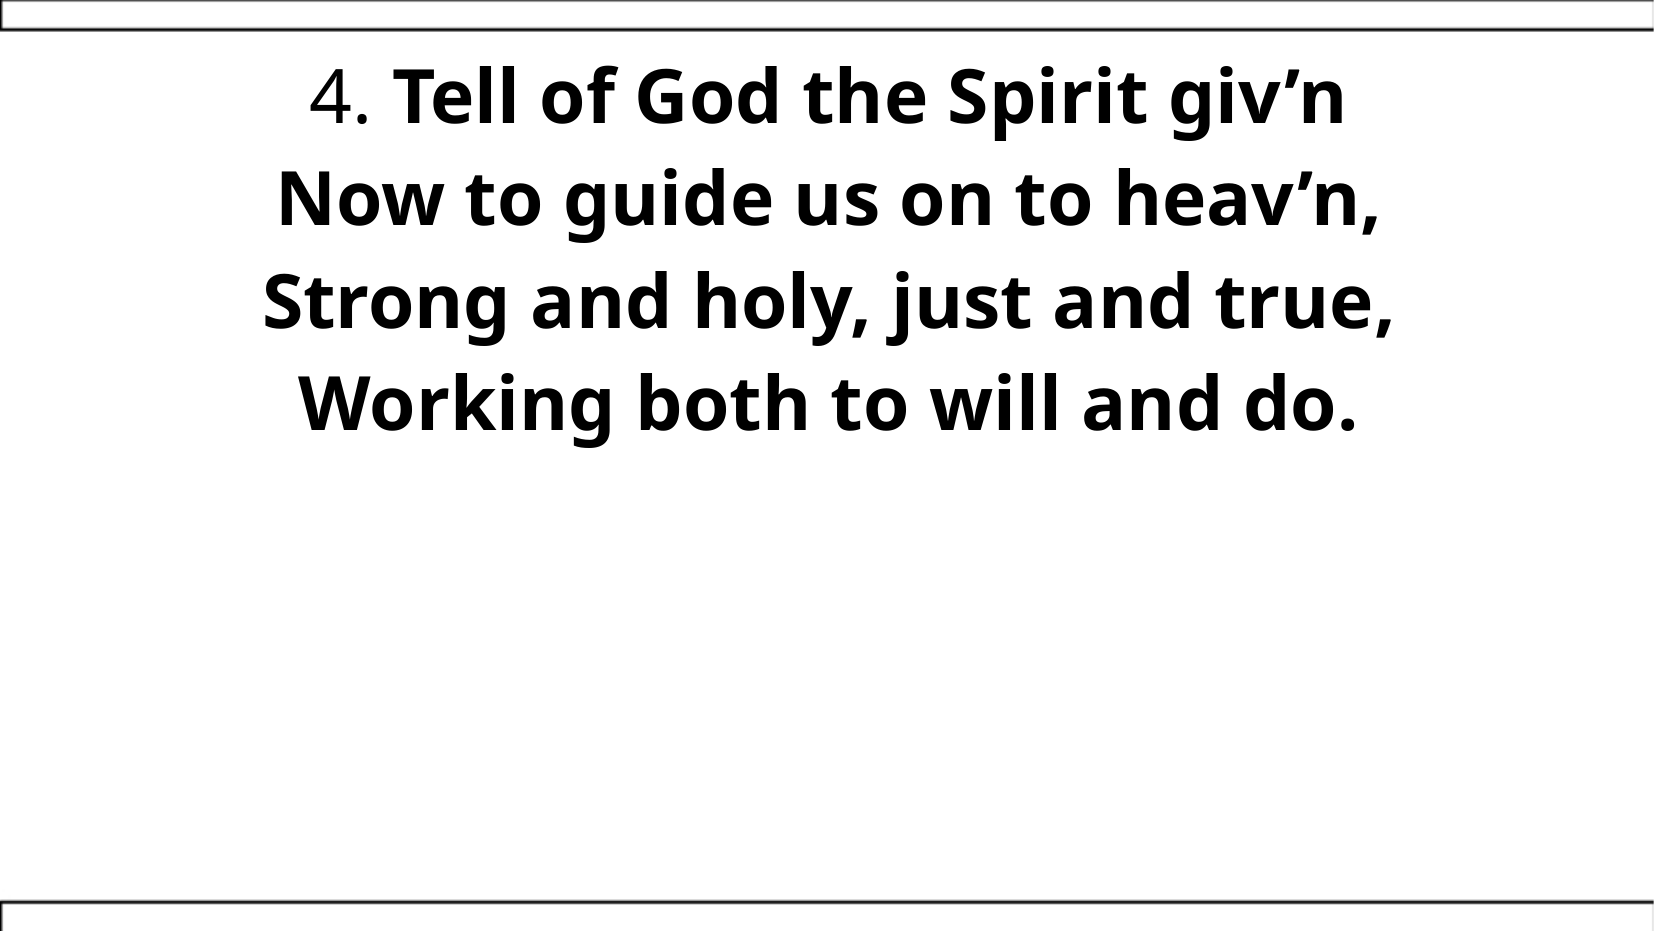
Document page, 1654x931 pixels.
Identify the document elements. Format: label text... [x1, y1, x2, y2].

text_box 4. Tell of God the Spirit giv’n Now to guide us on to heav’n, Strong and holy, just and true, Working both to will and do. [83, 35, 1576, 451]
picture [0, 0, 1654, 931]
